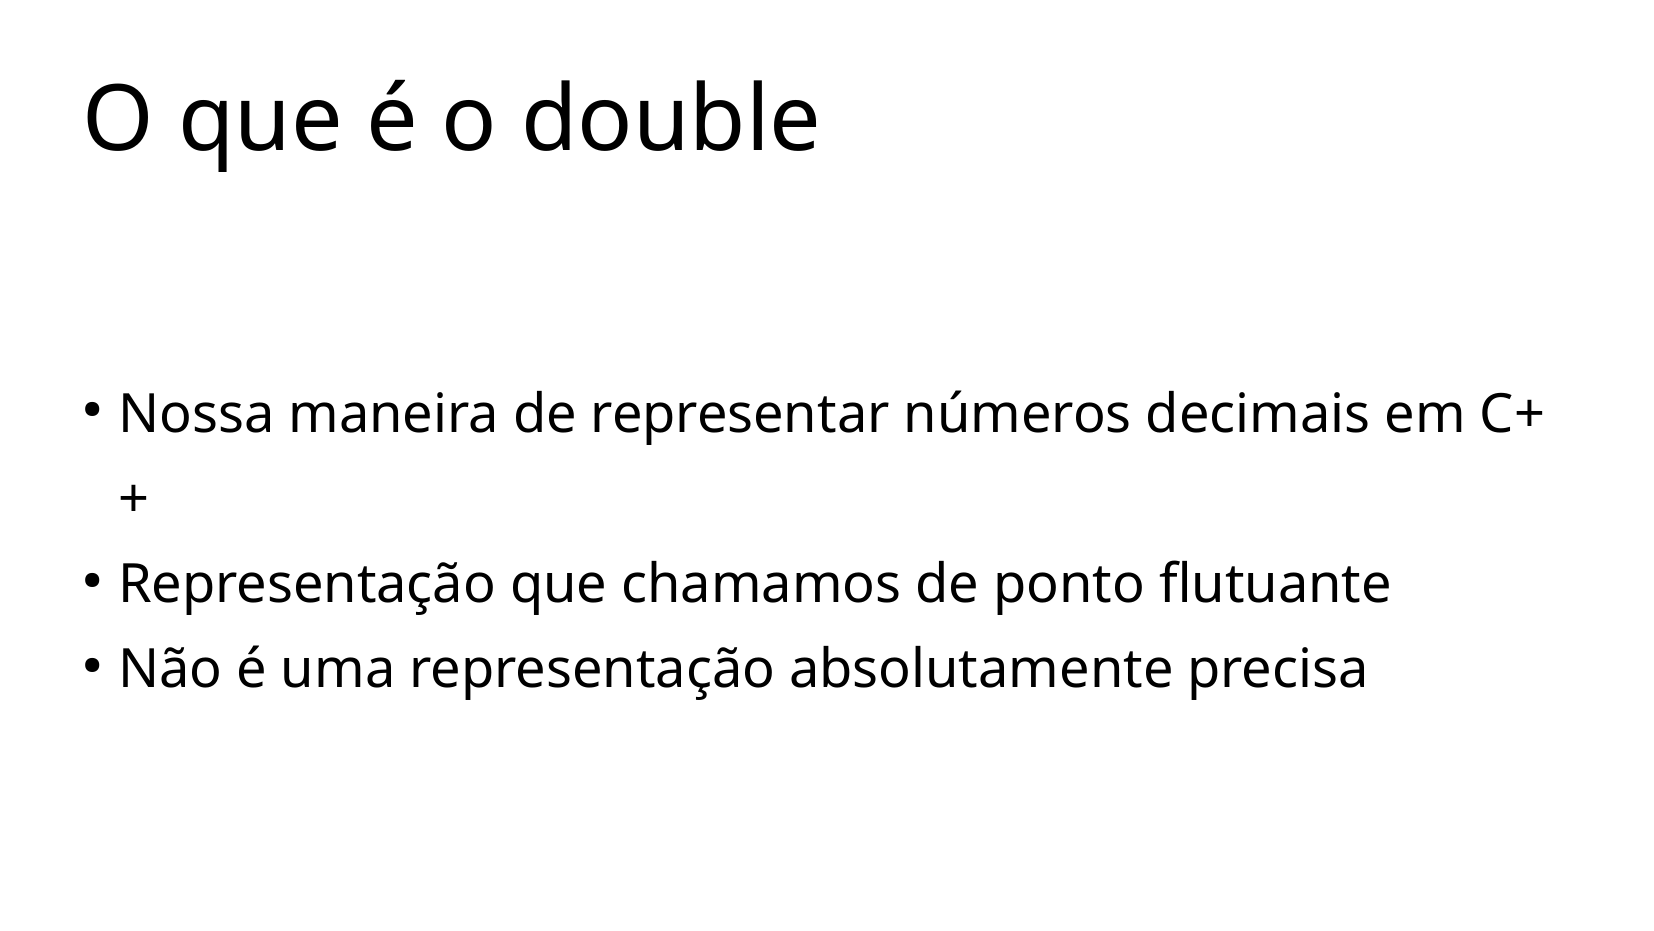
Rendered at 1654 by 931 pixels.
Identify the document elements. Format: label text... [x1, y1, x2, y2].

subtitle Nossa maneira de representar números decimais em C++ Representação que chamamos de ponto flutuante Não é uma representação absolutamente precisa [82, 263, 1571, 803]
title O que é o double [82, 37, 1571, 193]
